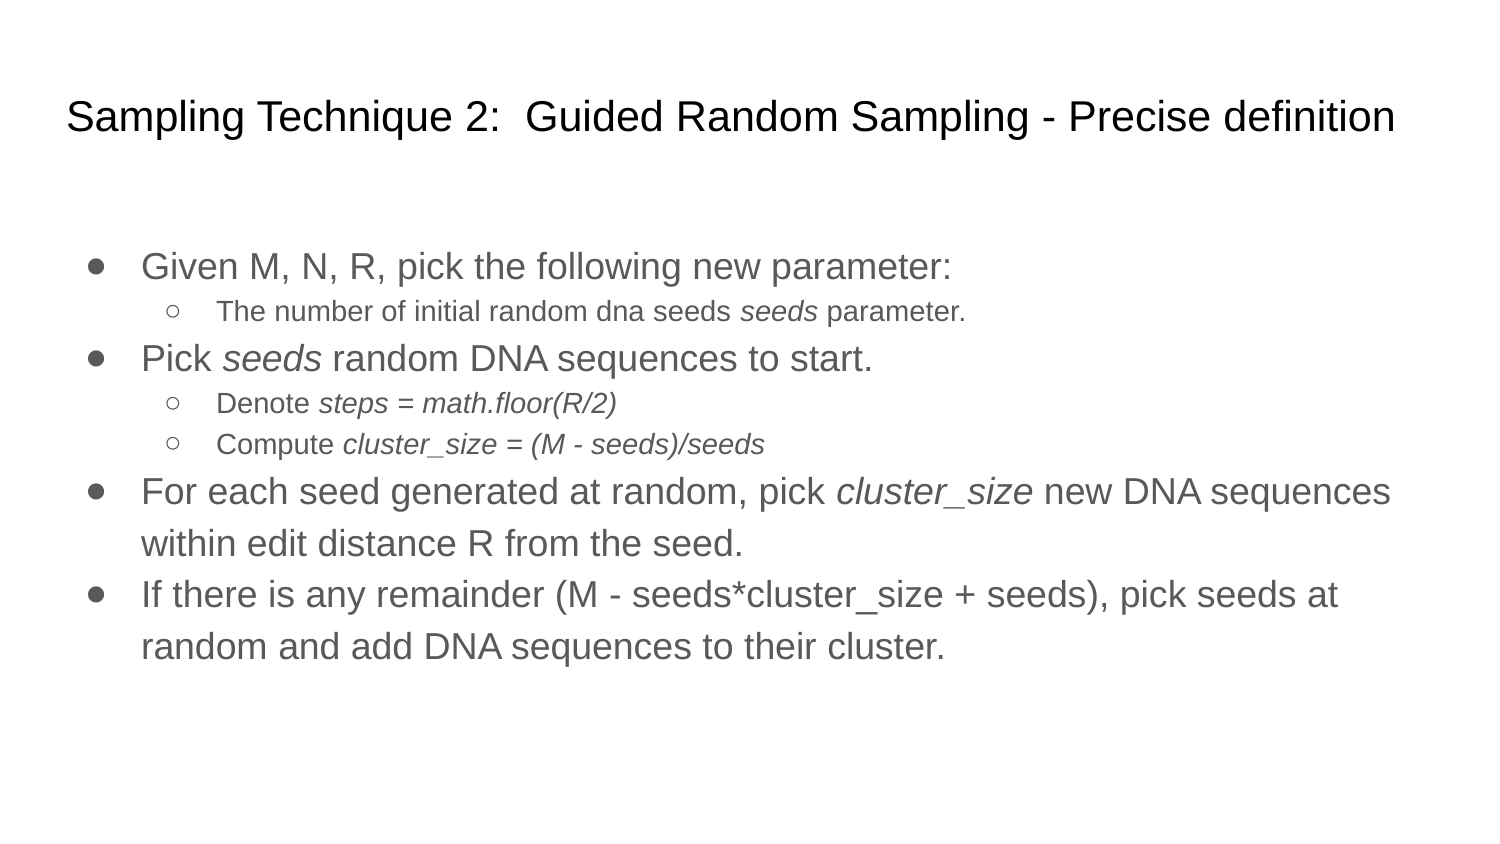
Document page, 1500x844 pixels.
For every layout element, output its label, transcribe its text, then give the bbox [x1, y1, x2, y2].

title Sampling Technique 2: Guided Random Sampling - Precise definition [51, 72, 1449, 167]
list Given M, N, R, pick the following new parameter: The number of initial random dna seeds seeds parameter. Pick seeds random DNA sequences to start. Denote steps = math.floor(R/2) Compute cluster_size = (M - seeds)/seeds For each seed generated at random, pick cluster_size new DNA sequences within edit distance R from the seed. If there is any remainder (M - seeds*cluster_size + seeds), pick seeds at random and add DNA sequences to their cluster. [51, 220, 1449, 811]
